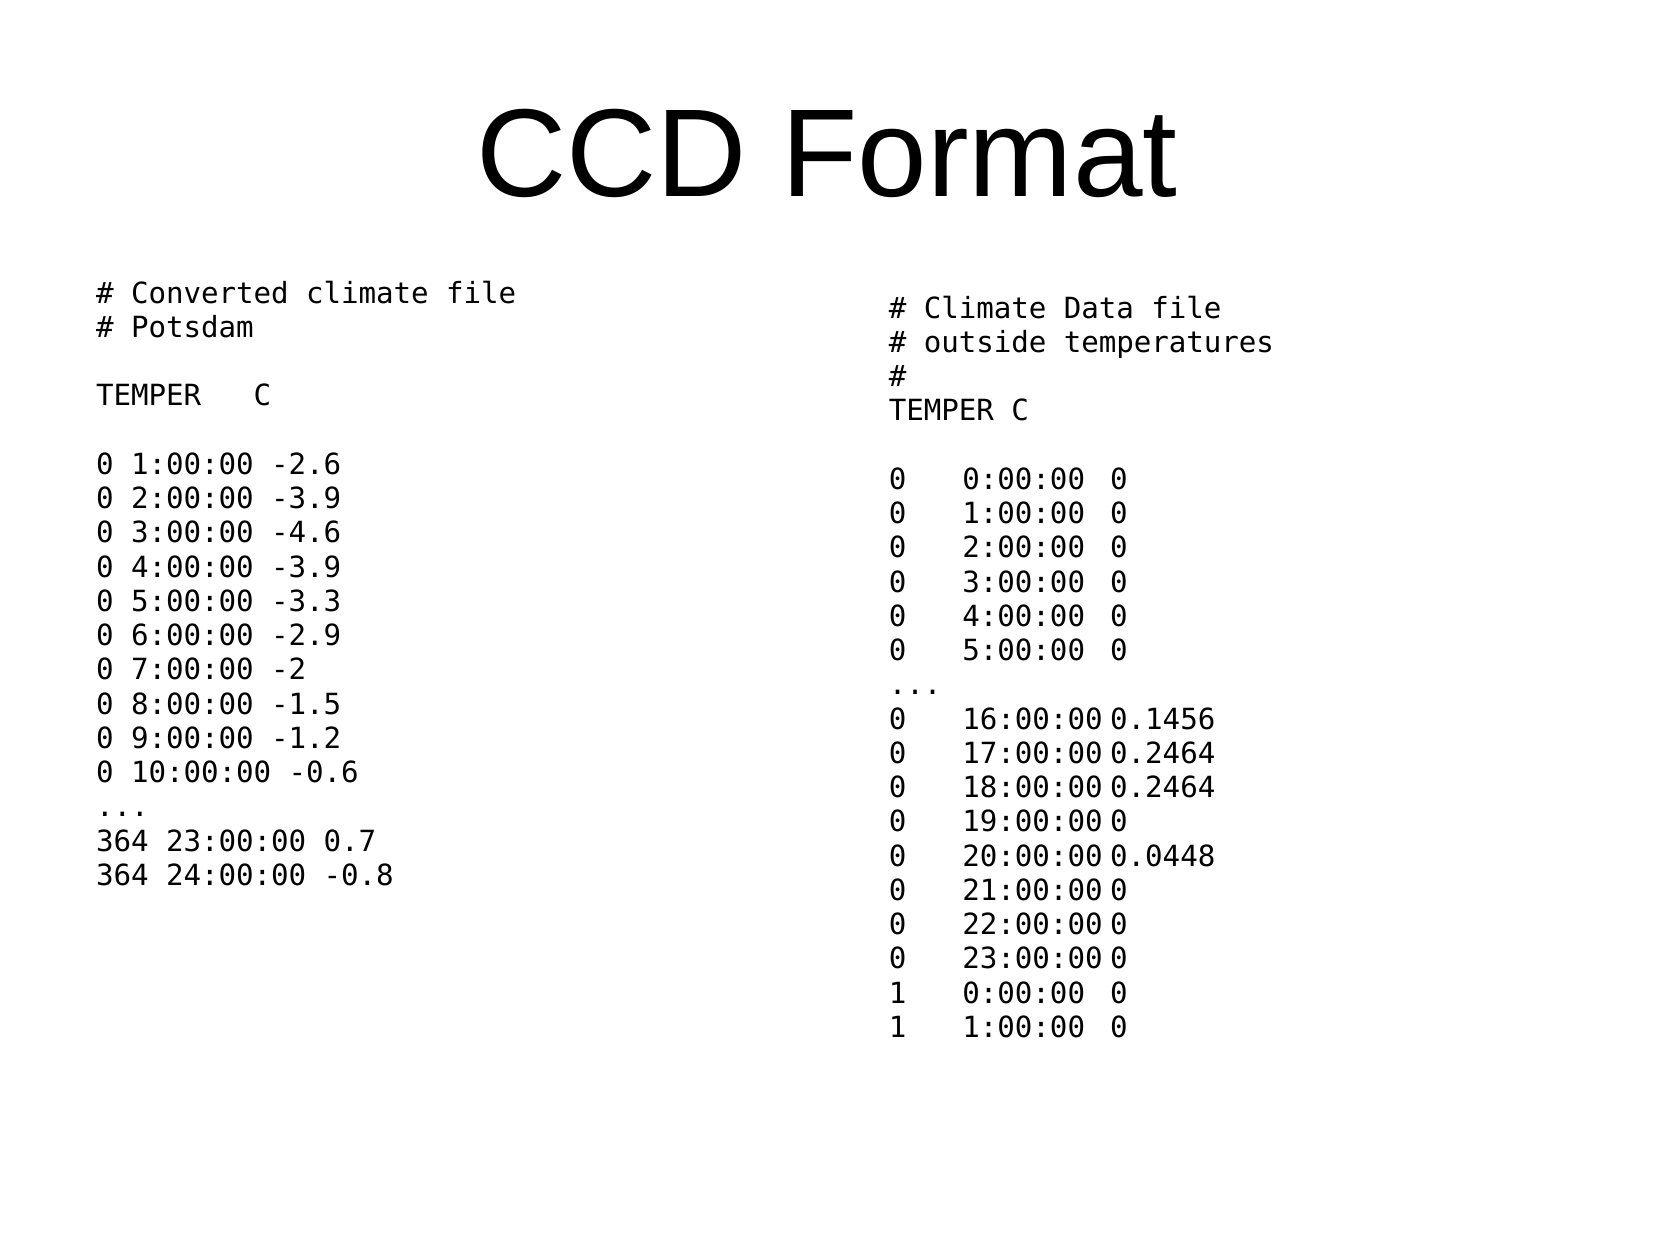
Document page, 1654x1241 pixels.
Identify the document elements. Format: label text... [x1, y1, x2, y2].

text_box # Converted climate file # Potsdam TEMPER C 0 1:00:00 -2.6 0 2:00:00 -3.9 0 3:00:00 -4.6 0 4:00:00 -3.9 0 5:00:00 -3.3 0 6:00:00 -2.9 0 7:00:00 -2 0 8:00:00 -1.5 0 9:00:00 -1.2 0 10:00:00 -0.6 ... 364 23:00:00 0.7 364 24:00:00 -0.8 [81, 268, 792, 980]
title CCD Format [82, 49, 1571, 257]
text_box # Climate Data file # outside temperatures # TEMPER C 0 0:00:00 0 0 1:00:00 0 0 2:00:00 0 0 3:00:00 0 0 4:00:00 0 0 5:00:00 0 ... 0 16:00:00 0.1456 0 17:00:00 0.2464 0 18:00:00 0.2464 0 19:00:00 0 0 20:00:00 0.0448 0 21:00:00 0 0 22:00:00 0 0 23:00:00 0 1 0:00:00 0 1 1:00:00 0 [874, 283, 1421, 1121]
